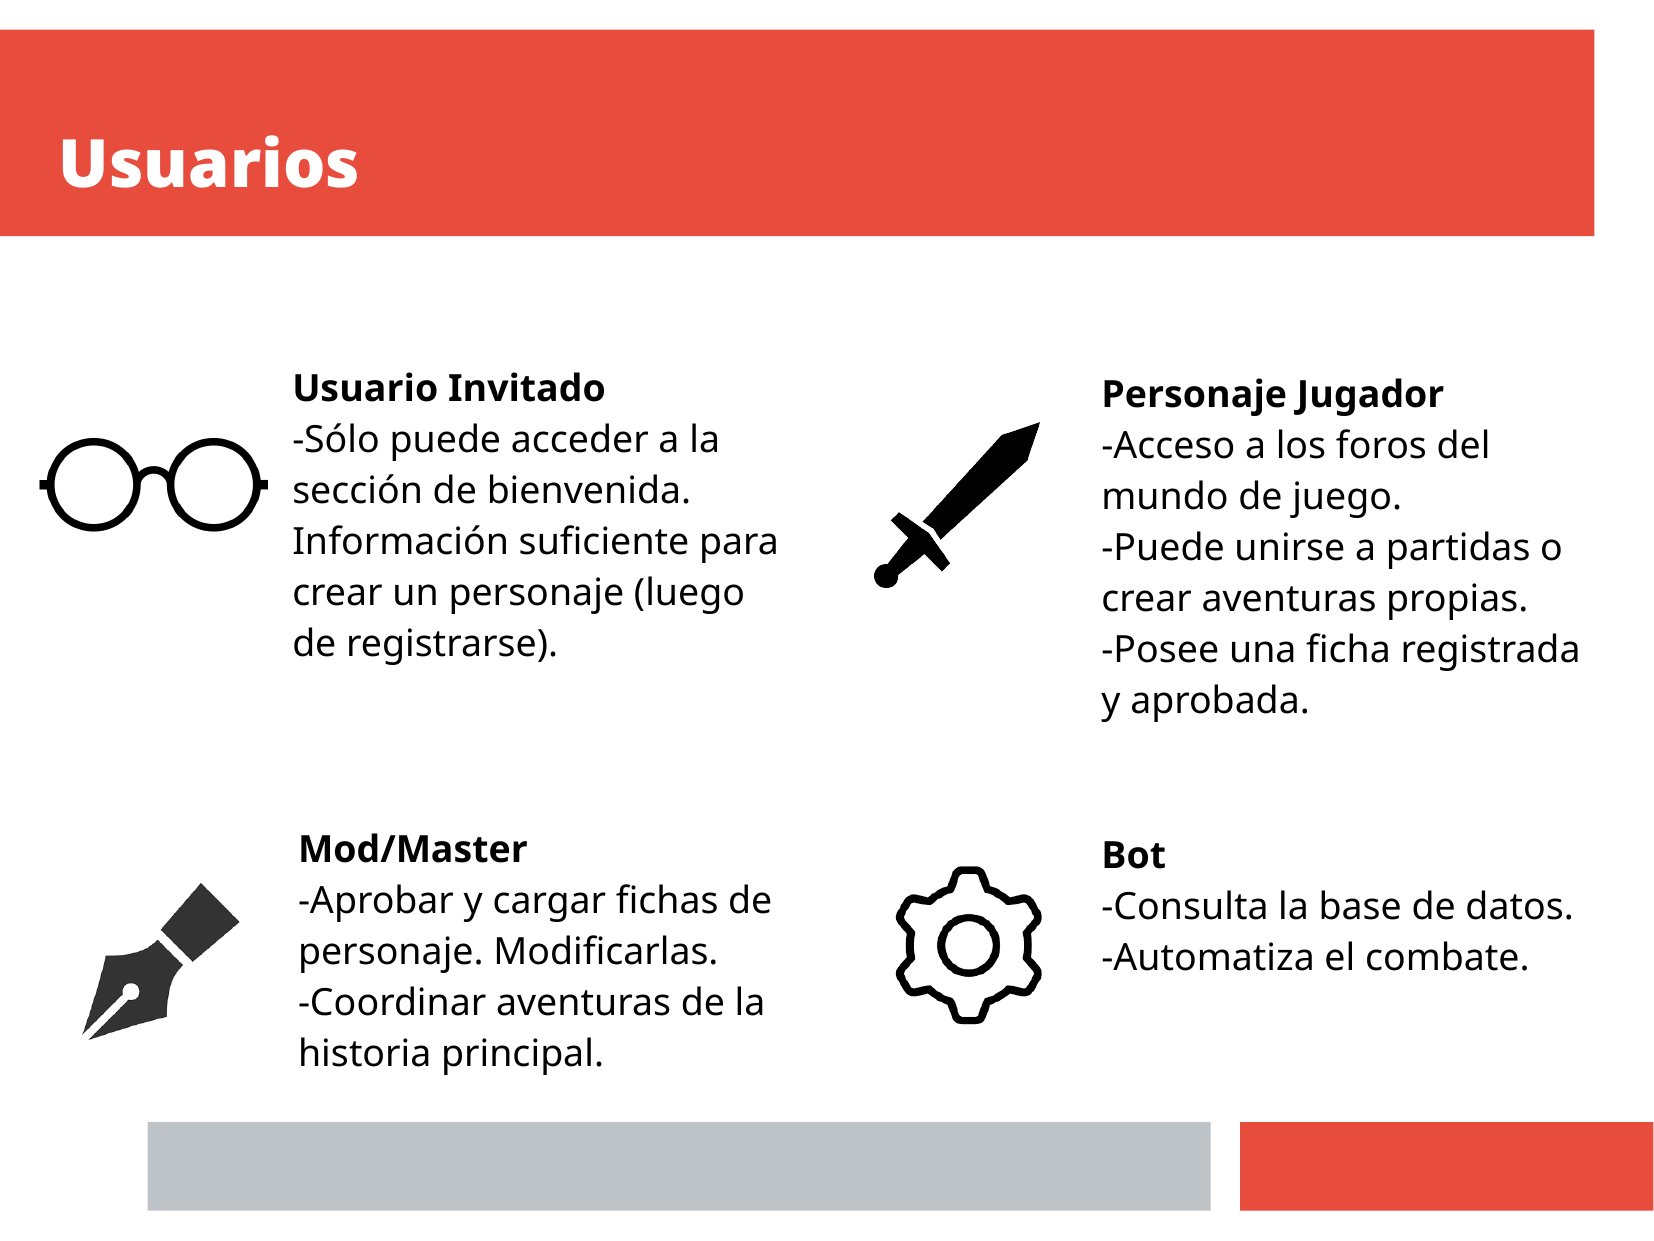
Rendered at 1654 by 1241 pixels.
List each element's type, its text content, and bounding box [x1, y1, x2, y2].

picture [874, 422, 1040, 588]
text_box Mod/Master -Aprobar y cargar fichas de personaje. Modificarlas. -Coordinar aventuras de la historia principal. [283, 814, 839, 1067]
picture [874, 850, 1063, 1040]
text_box Personaje Jugador -Acceso a los foros del mundo de juego. -Puede unirse a partidas o crear aventuras propias. -Posee una ficha registrada y aprobada. [1086, 360, 1607, 707]
text_box Usuario Invitado -Sólo puede acceder a la sección de bienvenida. Información suficiente para crear un personaje (luego de registrarse). [277, 354, 798, 701]
picture [23, 354, 277, 615]
picture [82, 882, 240, 1040]
text_box Bot -Consulta la base de datos. -Automatiza el combate. [1086, 820, 1607, 1025]
title Usuarios [59, 59, 1595, 207]
